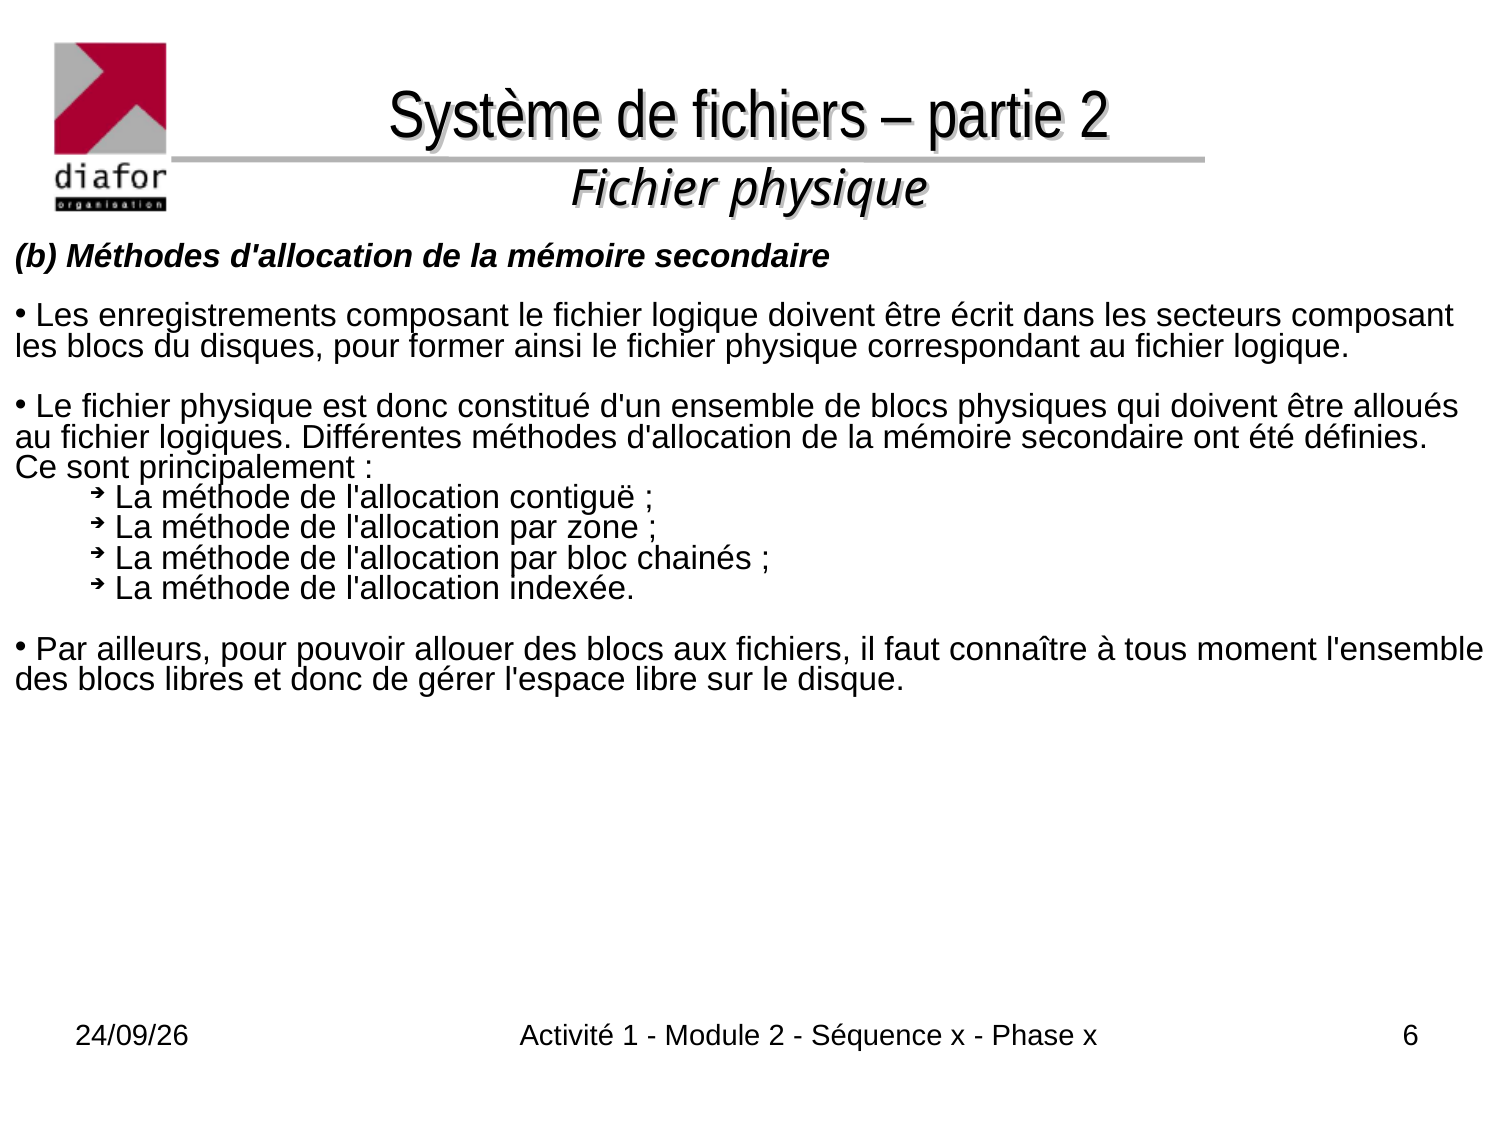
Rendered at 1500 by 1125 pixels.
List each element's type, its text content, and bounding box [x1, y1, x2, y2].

text_box (b) Méthodes d'allocation de la mémoire secondaire [0, 236, 847, 282]
title Système de fichiers – partie 2 Fichier physique [75, 45, 1426, 250]
picture [53, 42, 168, 213]
text_box Les enregistrements composant le fichier logique doivent être écrit dans les secteurs composant les blocs du disques, pour former ainsi le fichier physique correspondant au fichier logique. Le fichier physique est donc constitué d'un ensemble de blocs physiques qui doivent être alloués au fichier logiques. Différentes méthodes d'allocation de la mémoire secondaire ont été définies. Ce sont principalement : La méthode de l'allocation contiguë ; La méthode de l'allocation par zone ; La méthode de l'allocation par bloc chainés ; La méthode de l'allocation indexée. Par ailleurs, pour pouvoir allouer des blocs aux fichiers, il faut connaître à tous moment l'ensemble des blocs libres et donc de gérer l'espace libre sur le disque. [0, 295, 1500, 704]
